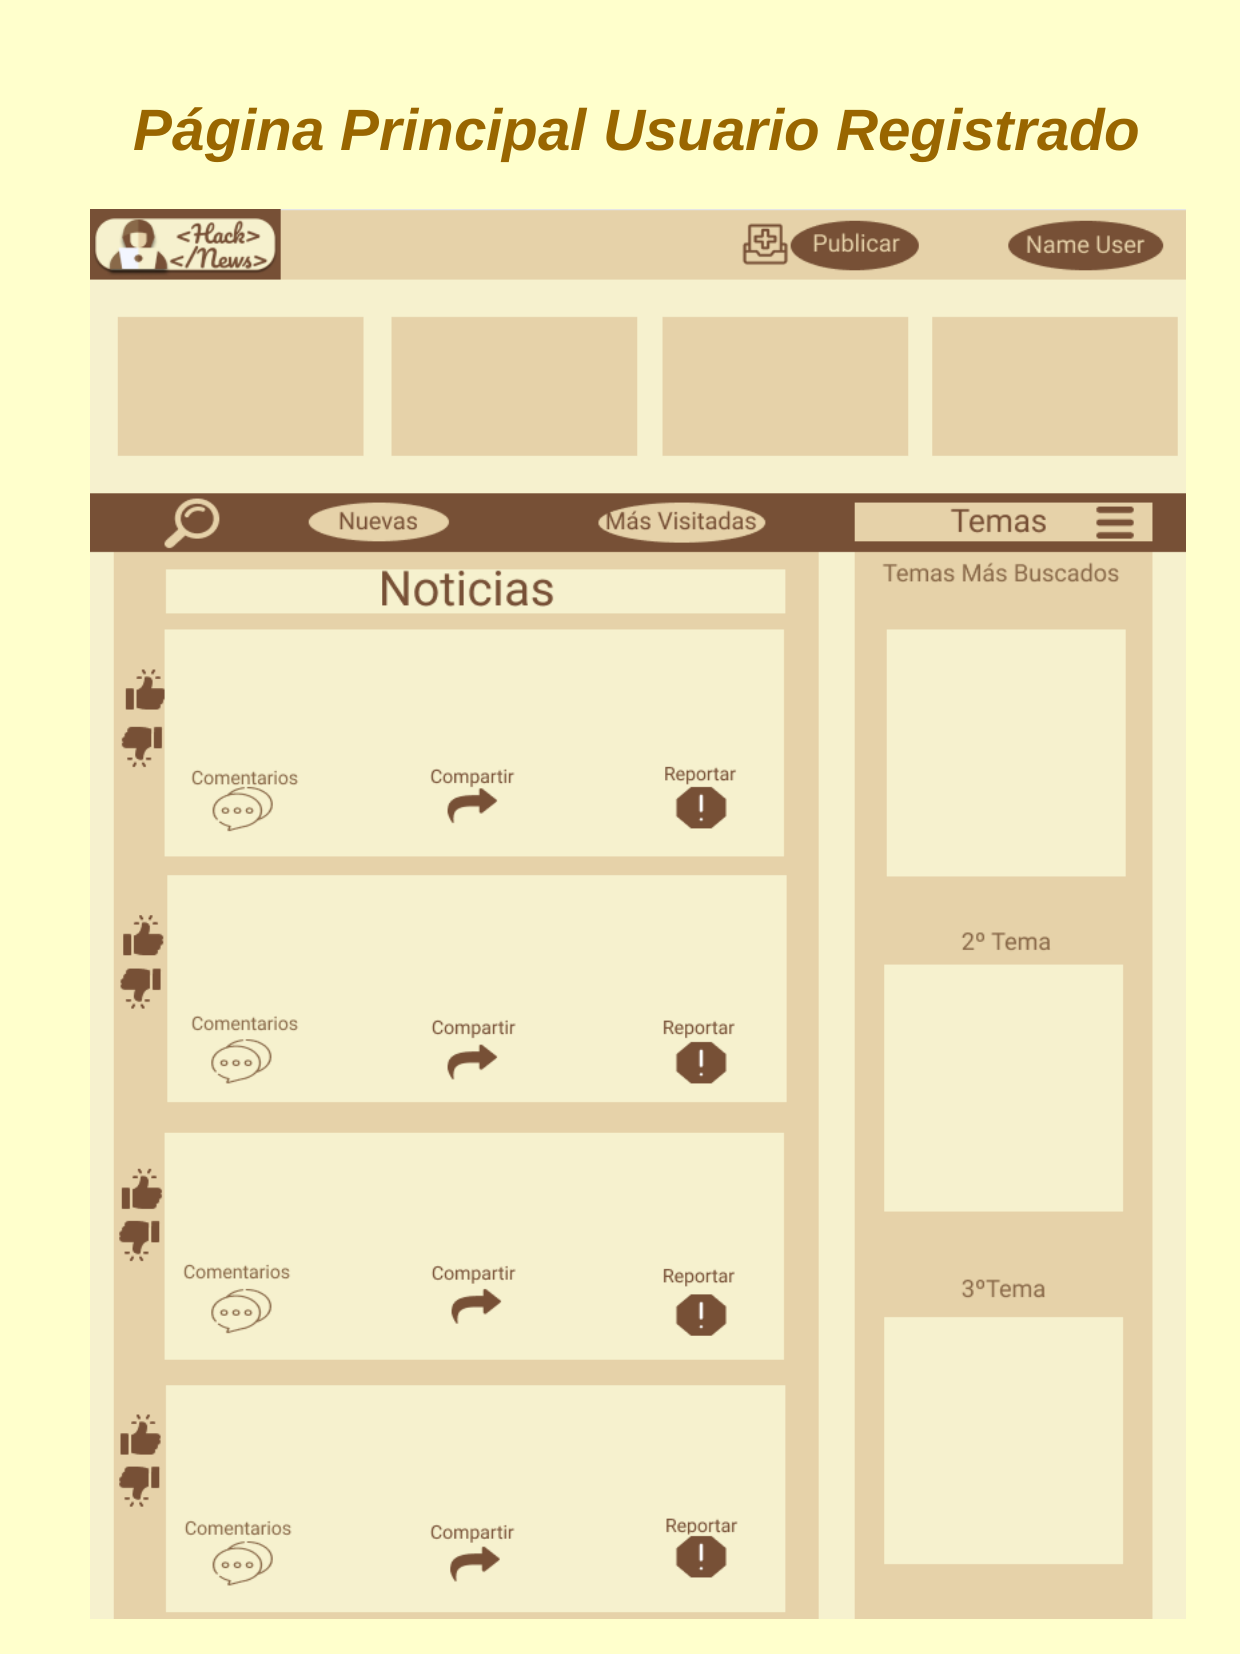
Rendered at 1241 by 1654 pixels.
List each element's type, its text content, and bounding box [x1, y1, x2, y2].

title Página Principal Usuario Registrado [62, 65, 1179, 196]
picture [90, 209, 1186, 1619]
